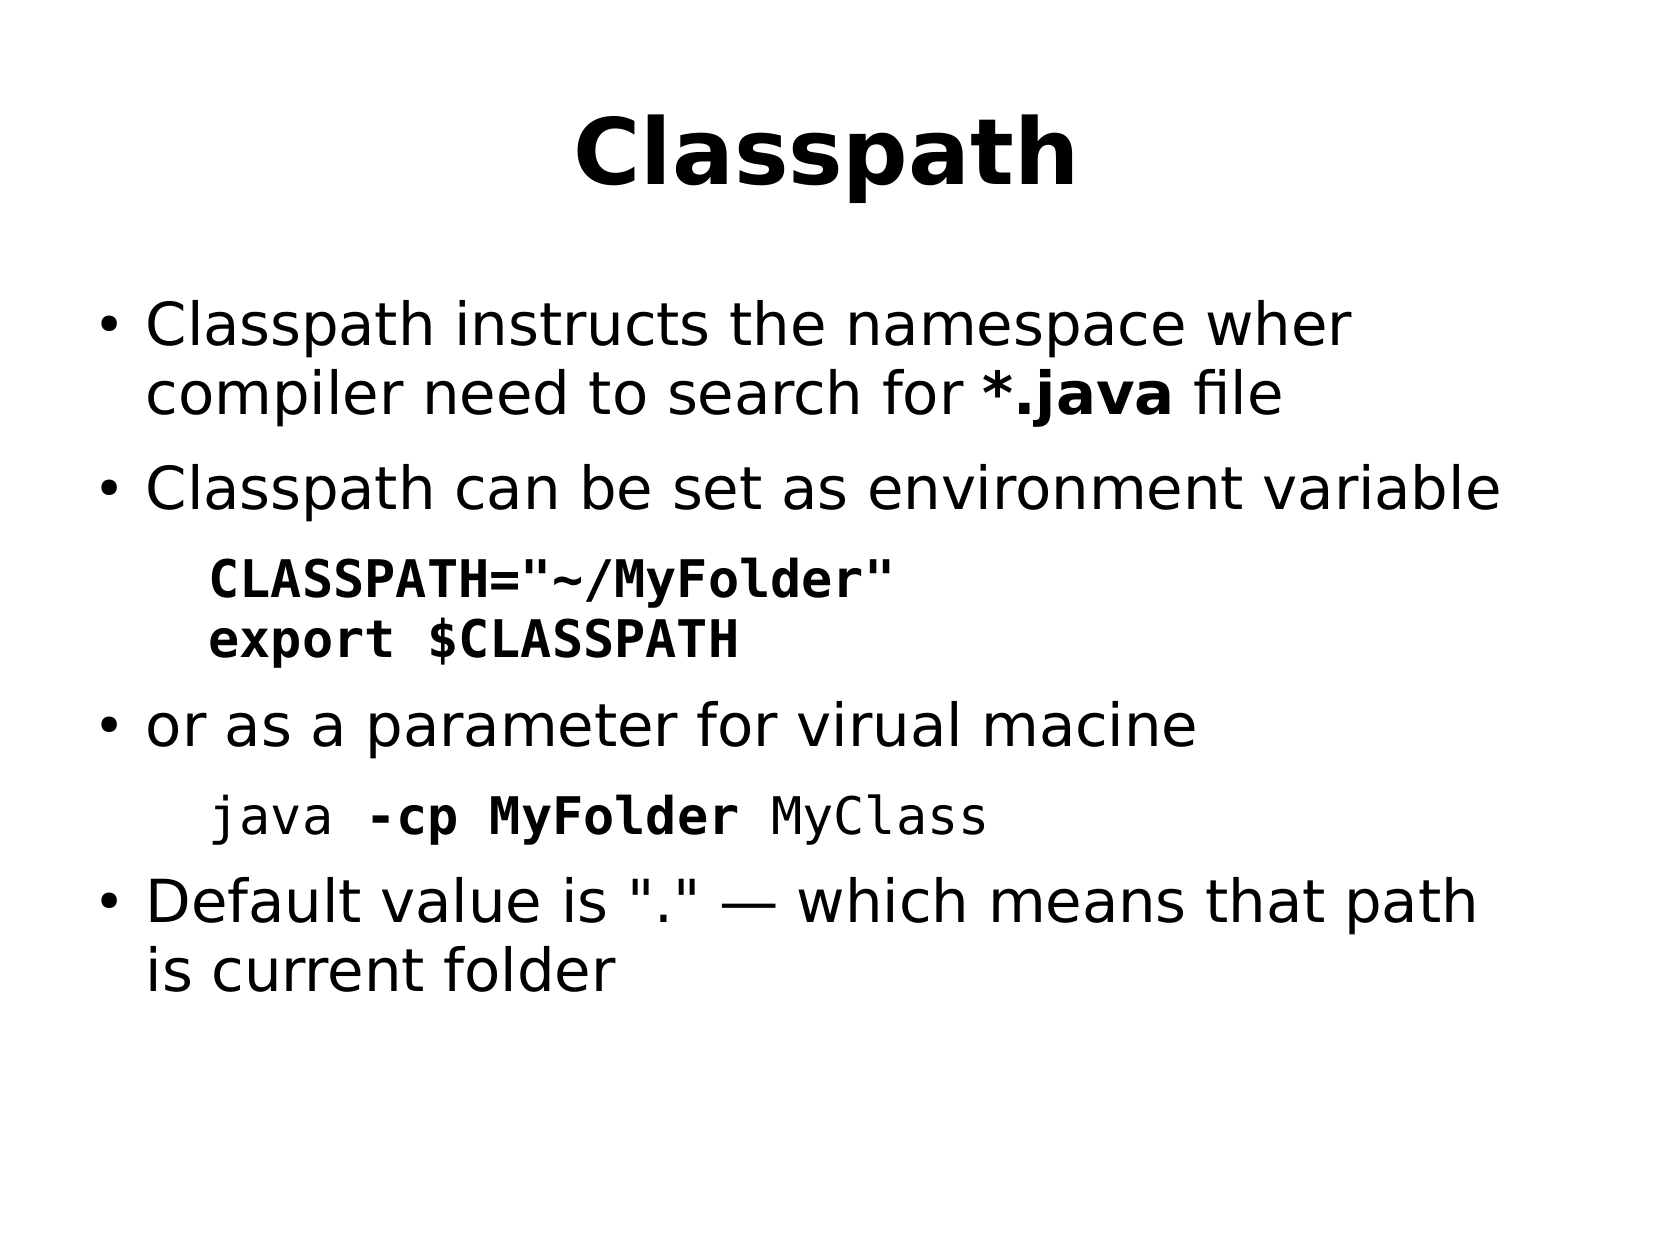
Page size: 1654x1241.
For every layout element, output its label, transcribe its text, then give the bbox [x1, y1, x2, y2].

title Classpath [82, 99, 1571, 207]
list Classpath instructs the namespace wher compiler need to search for *.java file Classpath can be set as environment variable CLASSPATH="~/MyFolder" export $CLASSPATH or as a parameter for virual macine java -cp MyFolder MyClass Default value is "." — which means that path is current folder [82, 290, 1538, 1010]
